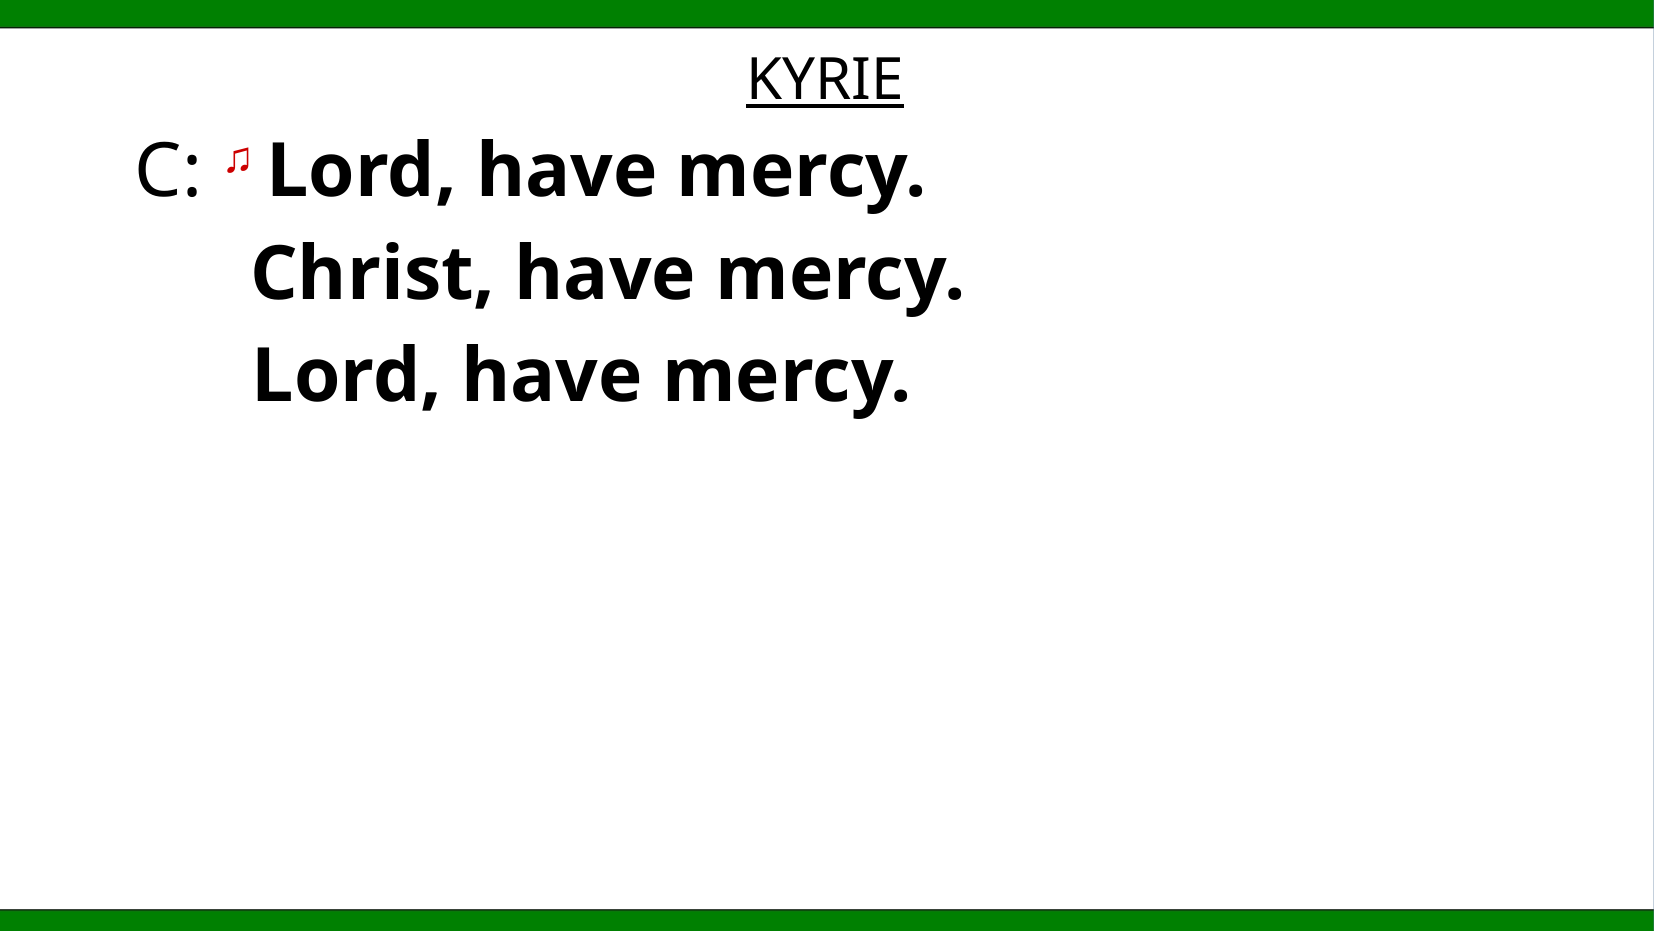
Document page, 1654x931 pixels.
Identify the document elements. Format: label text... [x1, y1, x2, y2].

text_box KYRIE C: ♫ Lord, have mercy. Christ, have mercy. Lord, have mercy. [120, 30, 1531, 422]
picture [0, 0, 1654, 931]
